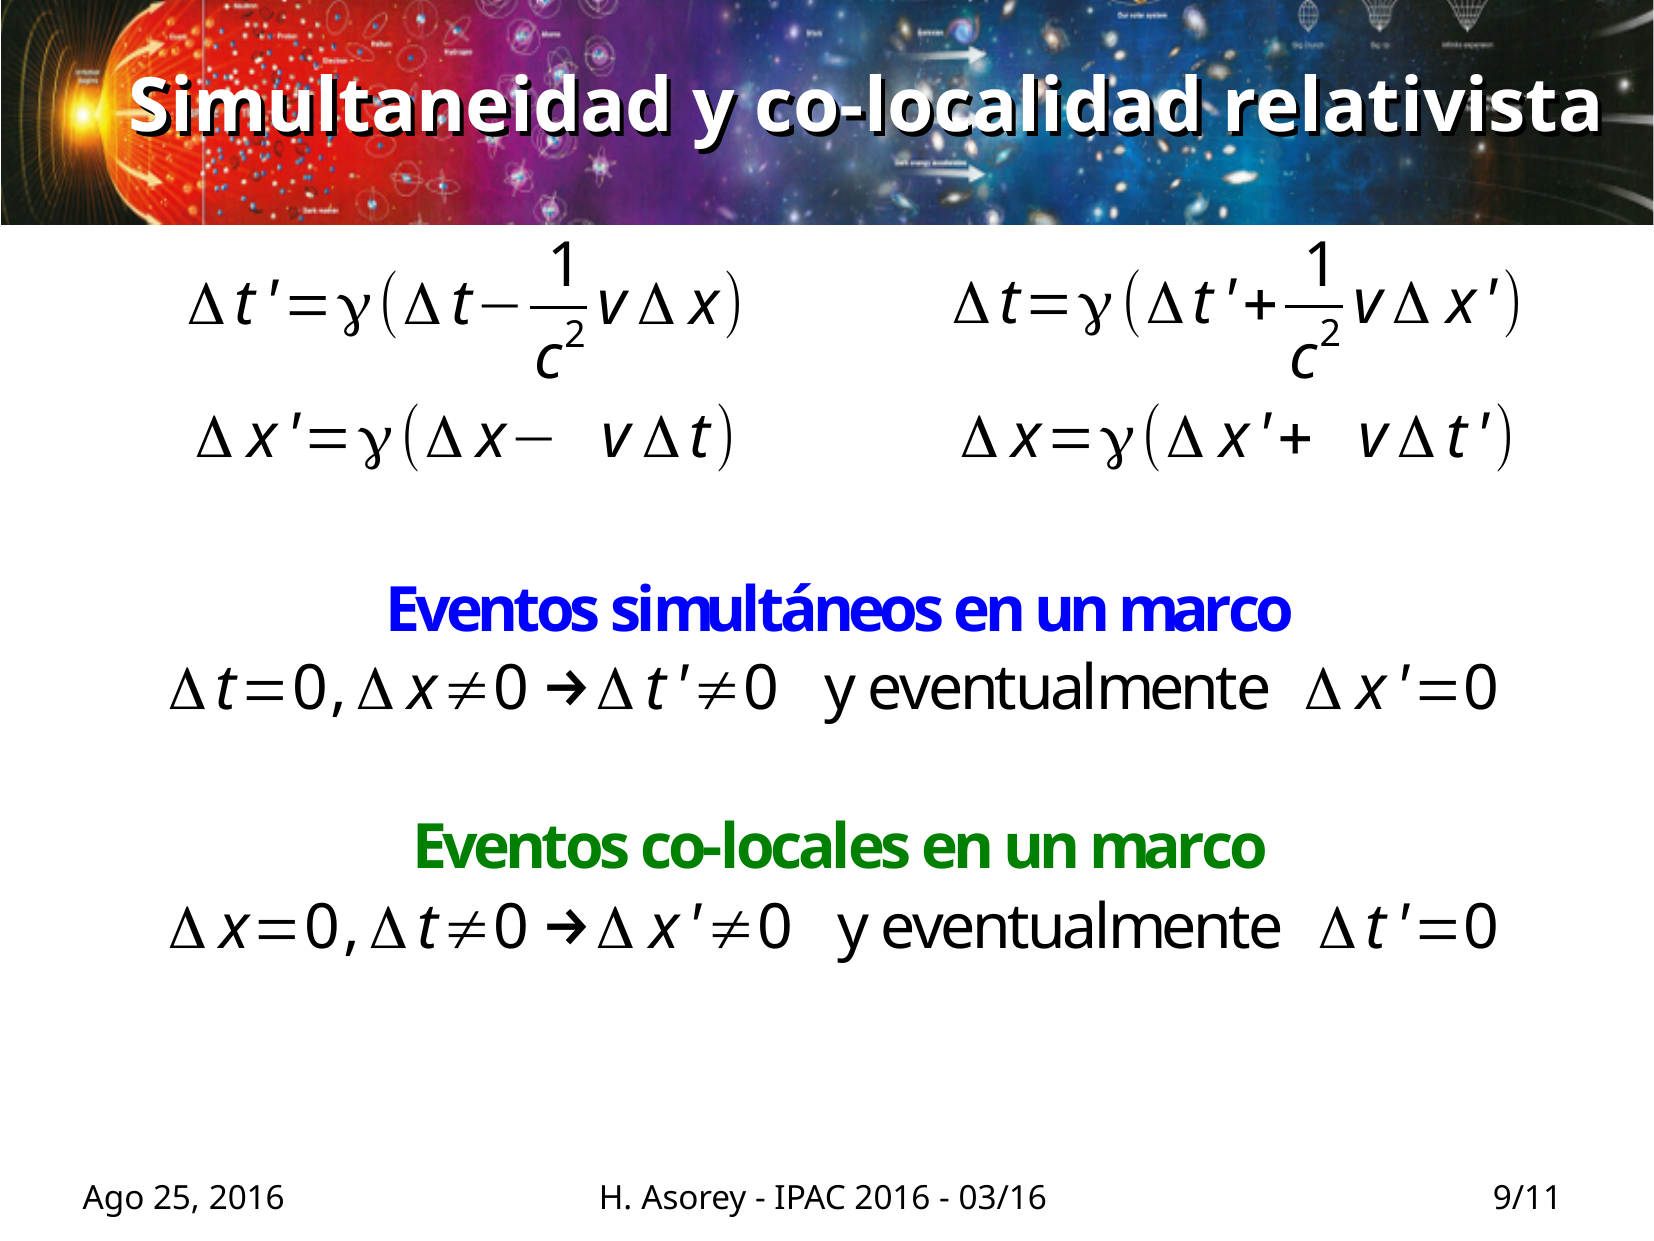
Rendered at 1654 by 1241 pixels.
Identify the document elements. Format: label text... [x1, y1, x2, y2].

chart [180, 225, 752, 475]
title Simultaneidad y co-localidad relativista [45, 15, 1606, 191]
chart [944, 225, 1531, 475]
chart [160, 570, 1516, 964]
picture [1, 0, 1654, 225]
